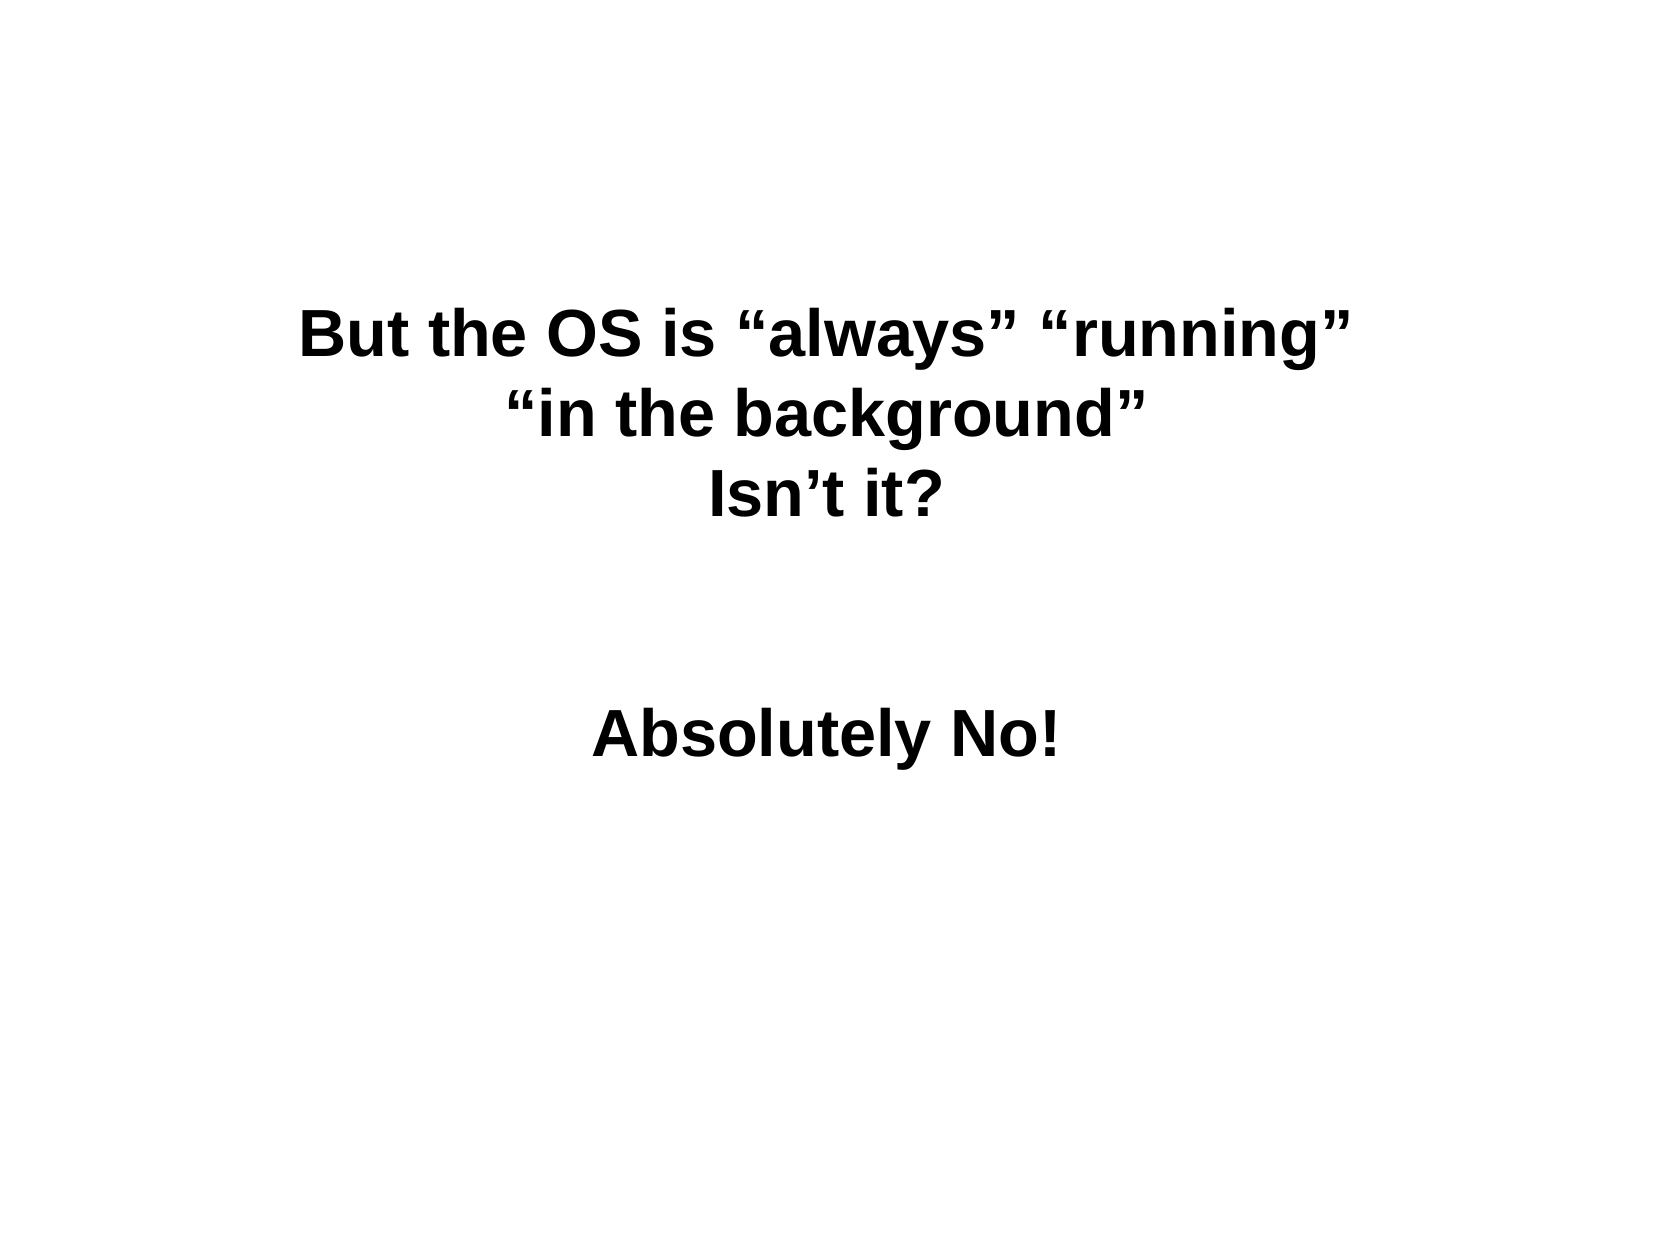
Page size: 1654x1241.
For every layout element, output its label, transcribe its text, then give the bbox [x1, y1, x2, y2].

text_box But the OS is “always” “running” “in the background” Isn’t it? Absolutely No! [82, 49, 1571, 1010]
